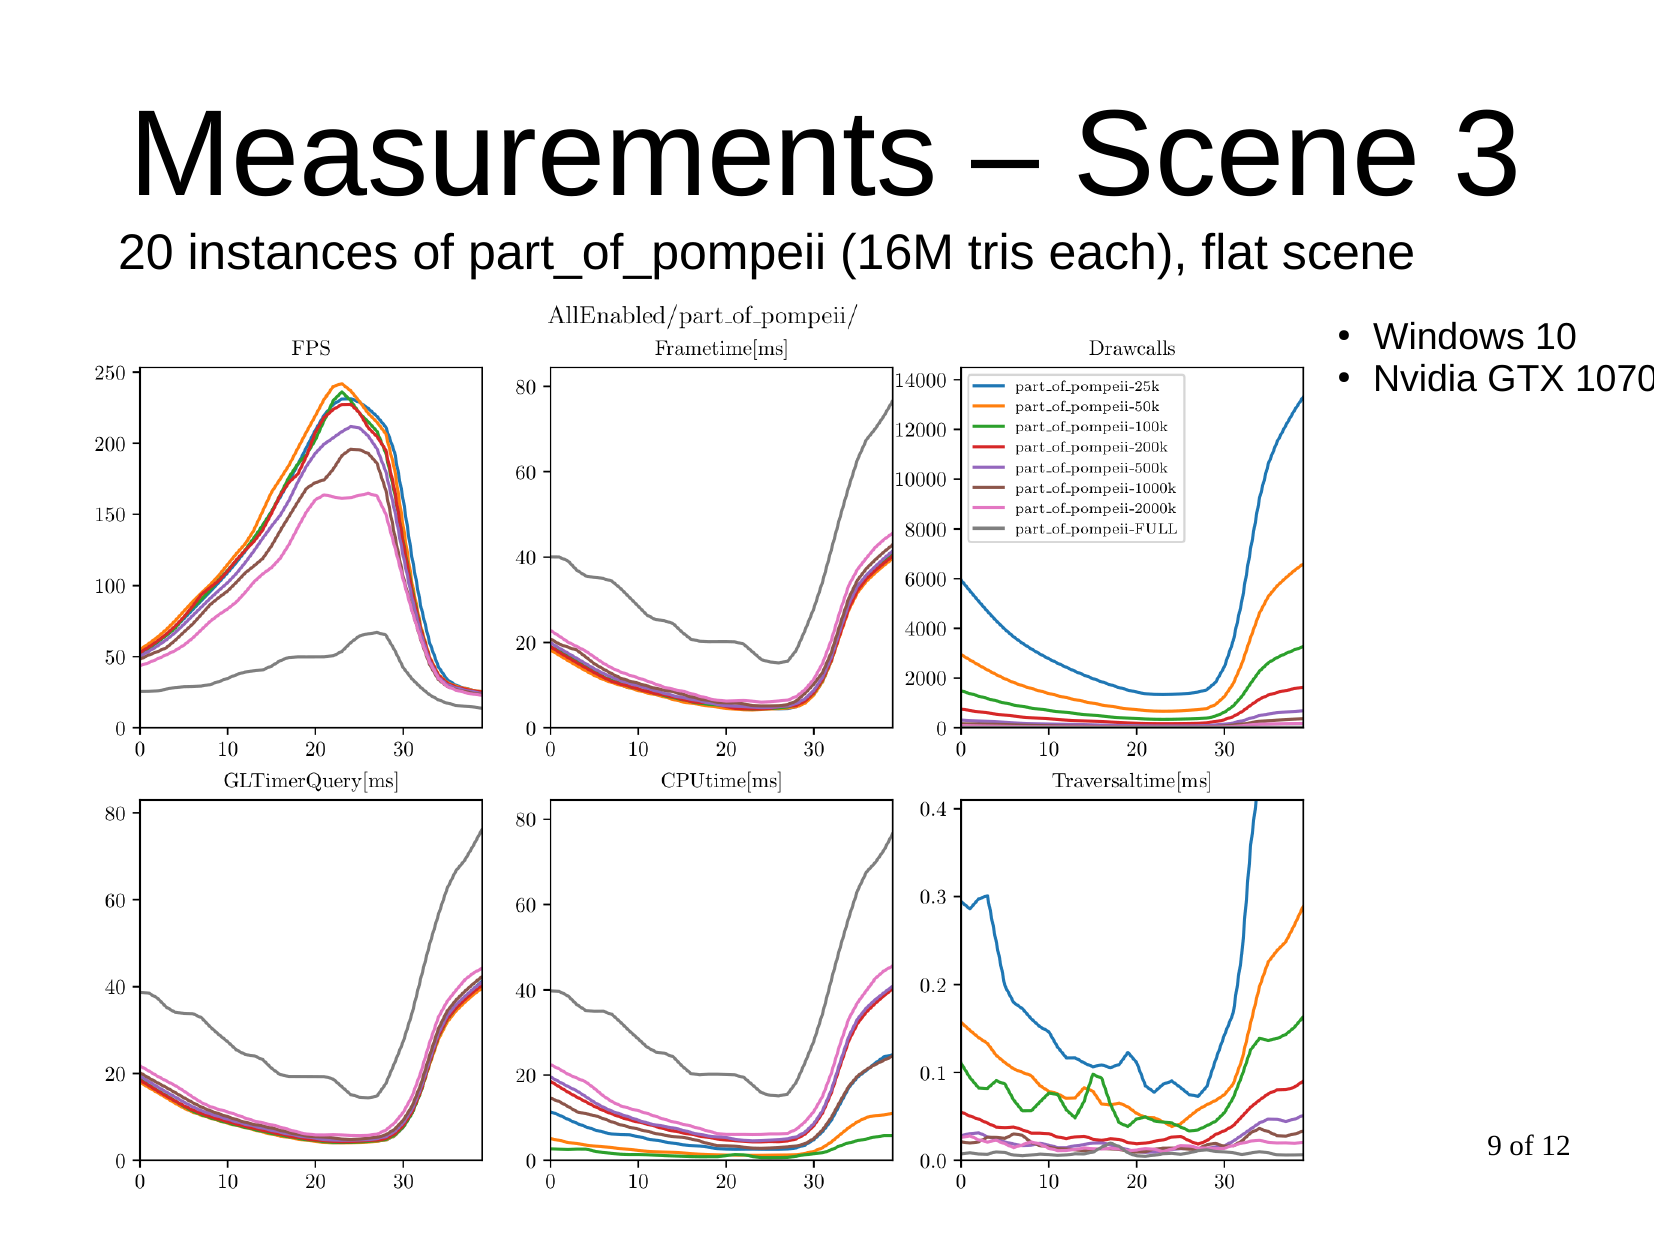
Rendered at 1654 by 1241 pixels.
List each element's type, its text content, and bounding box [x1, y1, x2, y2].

picture [0, 304, 1453, 1205]
text_box Windows 10 Nvidia GTX 1070 [1322, 308, 1654, 449]
title Measurements – Scene 3 [82, 49, 1571, 257]
list 20 instances of part_of_pompeii (16M tris each), flat scene [47, 224, 1536, 296]
